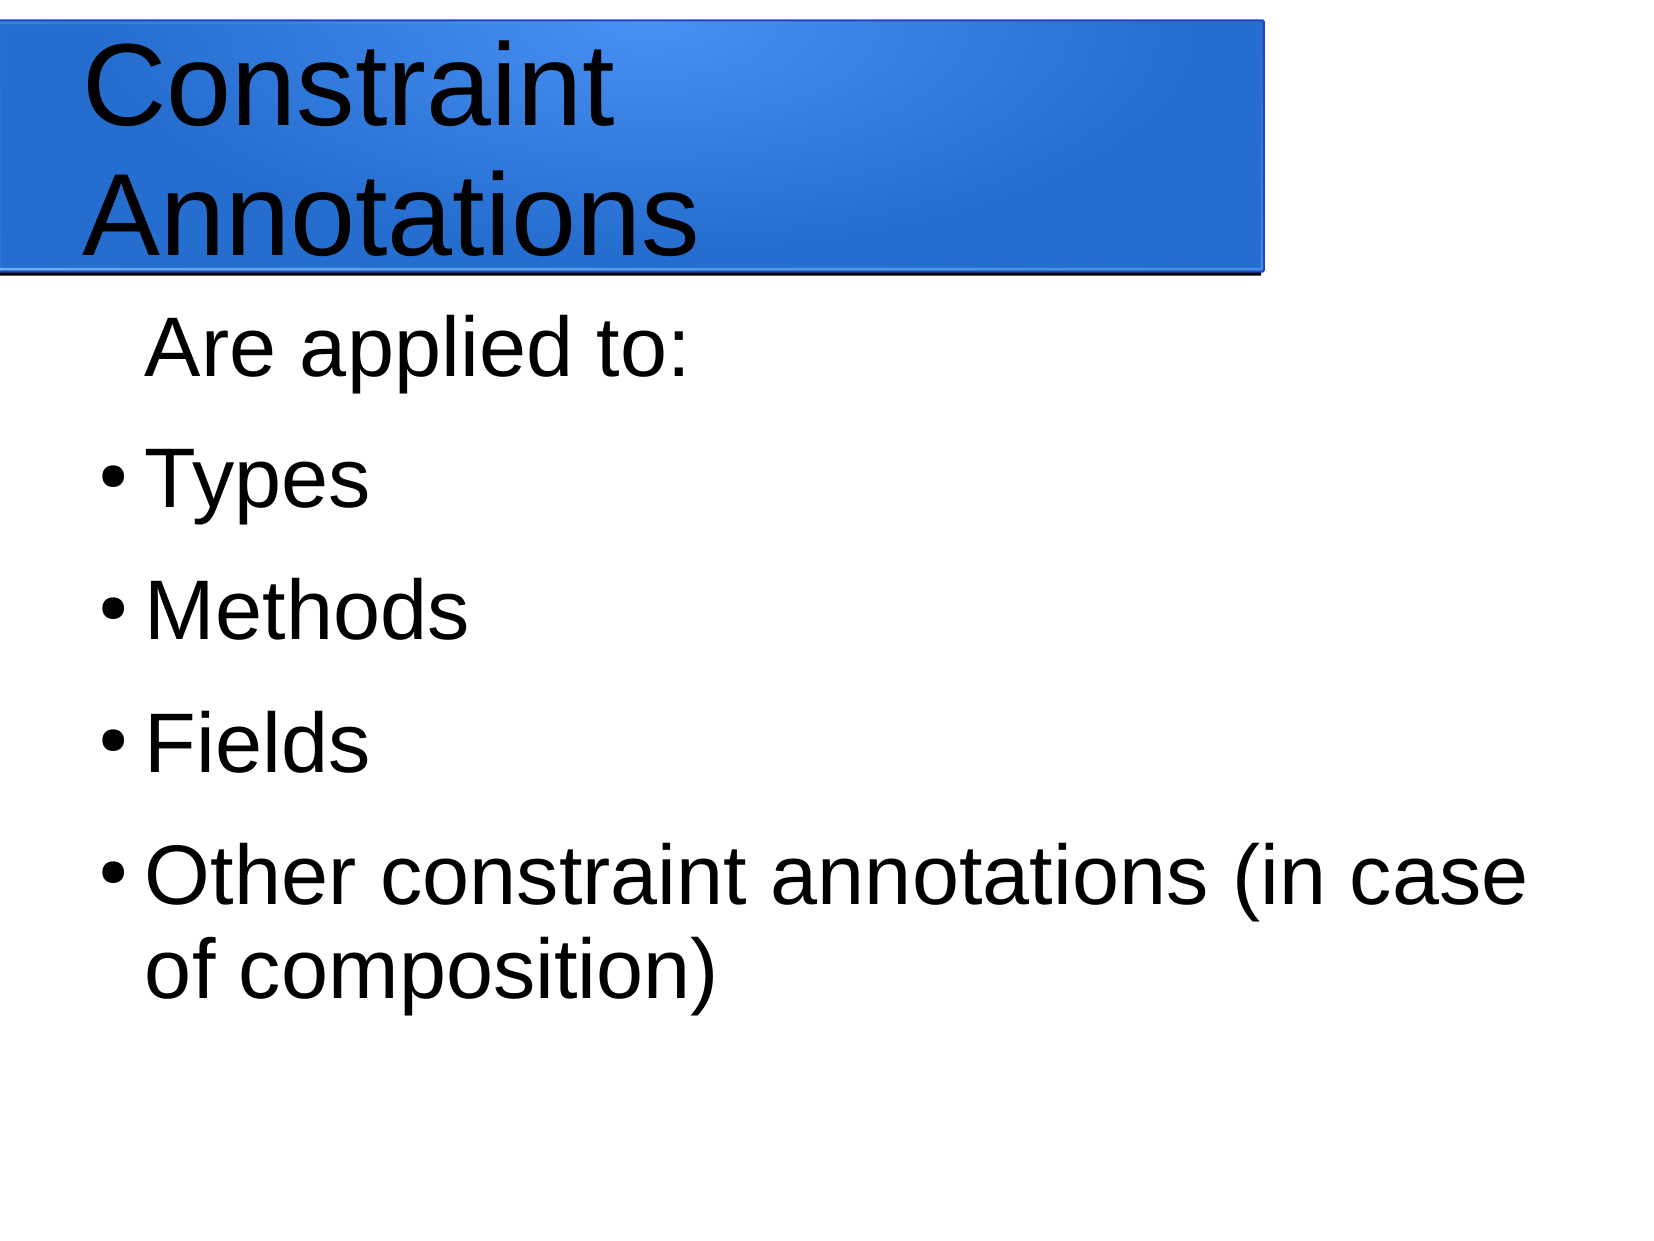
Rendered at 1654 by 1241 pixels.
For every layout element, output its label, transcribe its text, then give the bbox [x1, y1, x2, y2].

list Are applied to: Types Methods Fields Other constraint annotations (in case of composition) [82, 299, 1571, 1019]
title Constraint Annotations [82, 19, 1235, 281]
